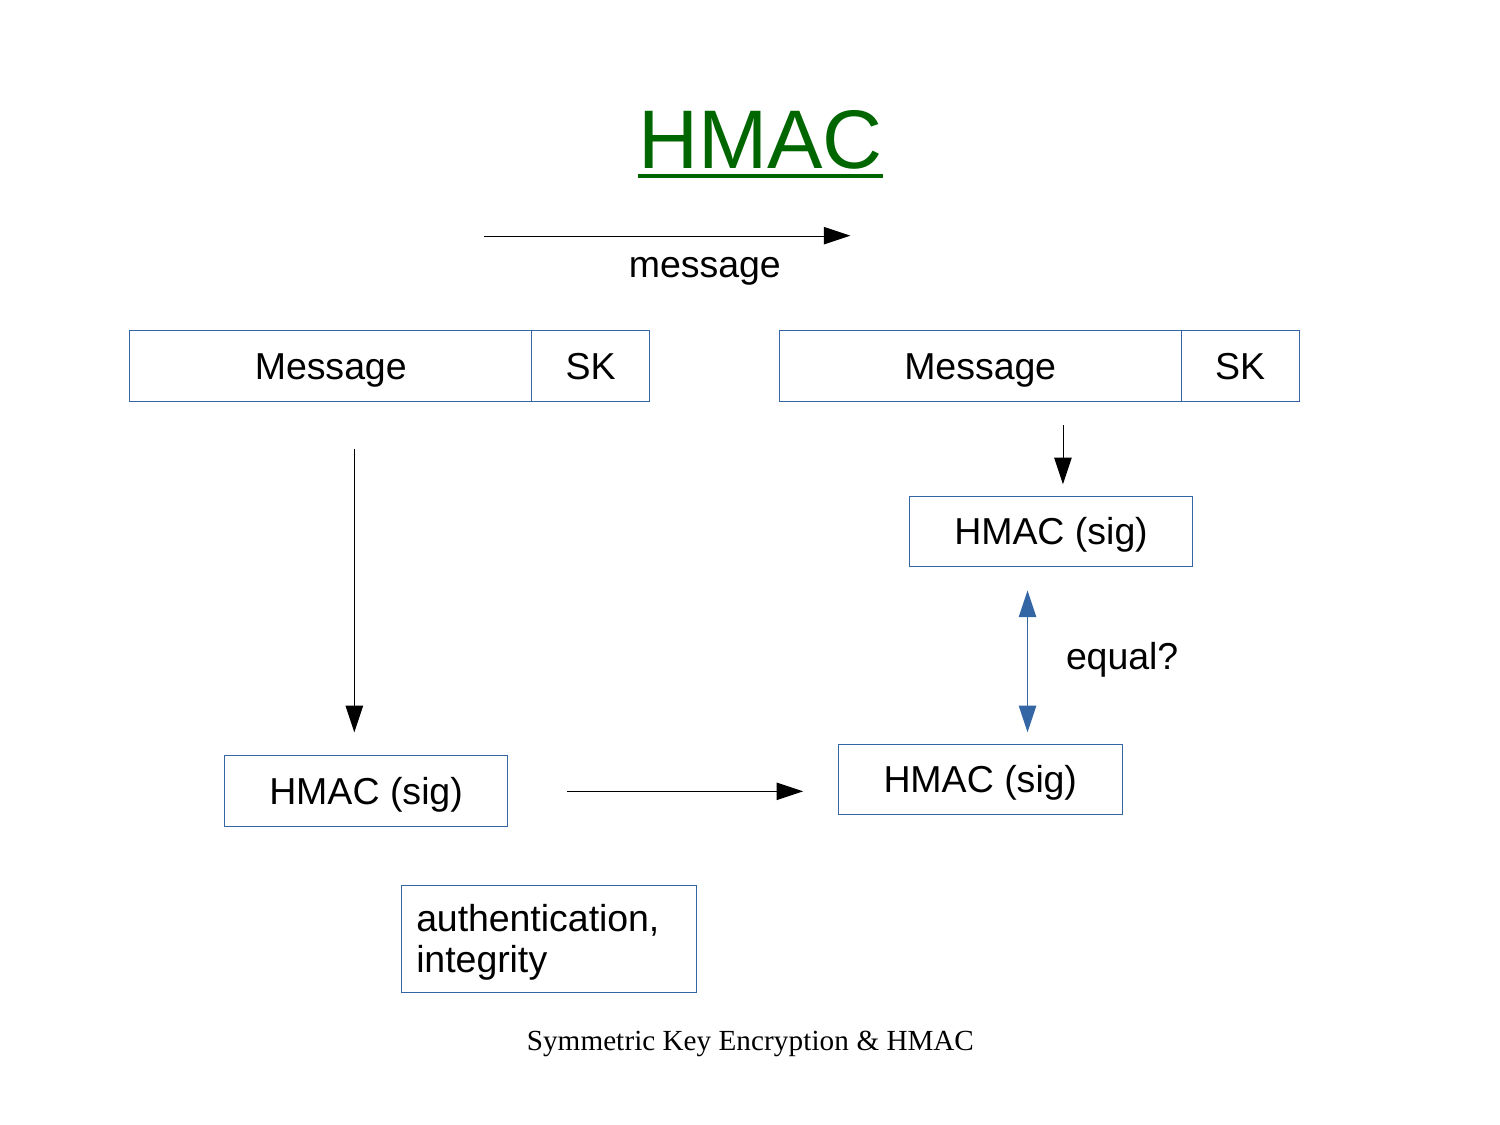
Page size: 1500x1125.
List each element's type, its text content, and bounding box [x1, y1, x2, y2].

text_box equal? [1051, 628, 1193, 686]
text_box HMAC (sig) [224, 755, 508, 827]
text_box SK [531, 330, 650, 402]
text_box message [614, 235, 796, 293]
text_box SK [1181, 330, 1300, 402]
text_box Message [129, 330, 531, 402]
title HMAC [75, 44, 1447, 236]
text_box HMAC (sig) [909, 496, 1193, 567]
text_box HMAC (sig) [838, 744, 1123, 815]
text_box Message [779, 330, 1181, 402]
text_box authentication, integrity [401, 885, 697, 993]
